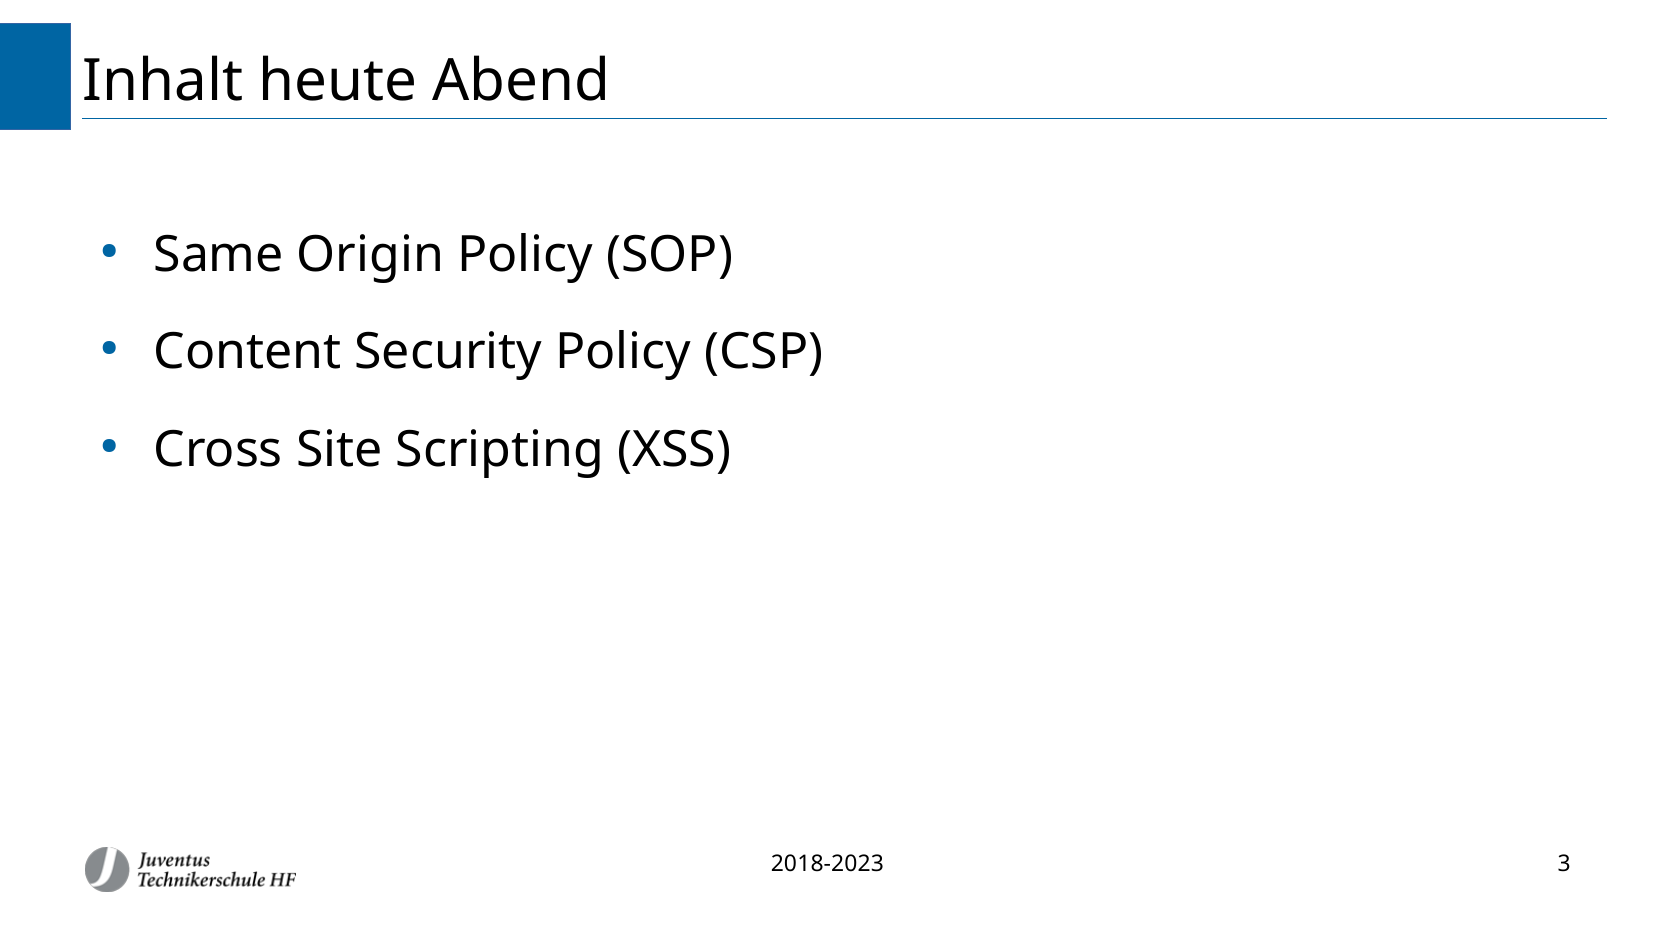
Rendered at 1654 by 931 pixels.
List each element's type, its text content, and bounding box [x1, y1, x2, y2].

list Same Origin Policy (SOP) Content Security Policy (CSP) Cross Site Scripting (XSS) [82, 217, 1571, 758]
picture [85, 847, 296, 892]
title Inhalt heute Abend [82, 37, 1571, 119]
